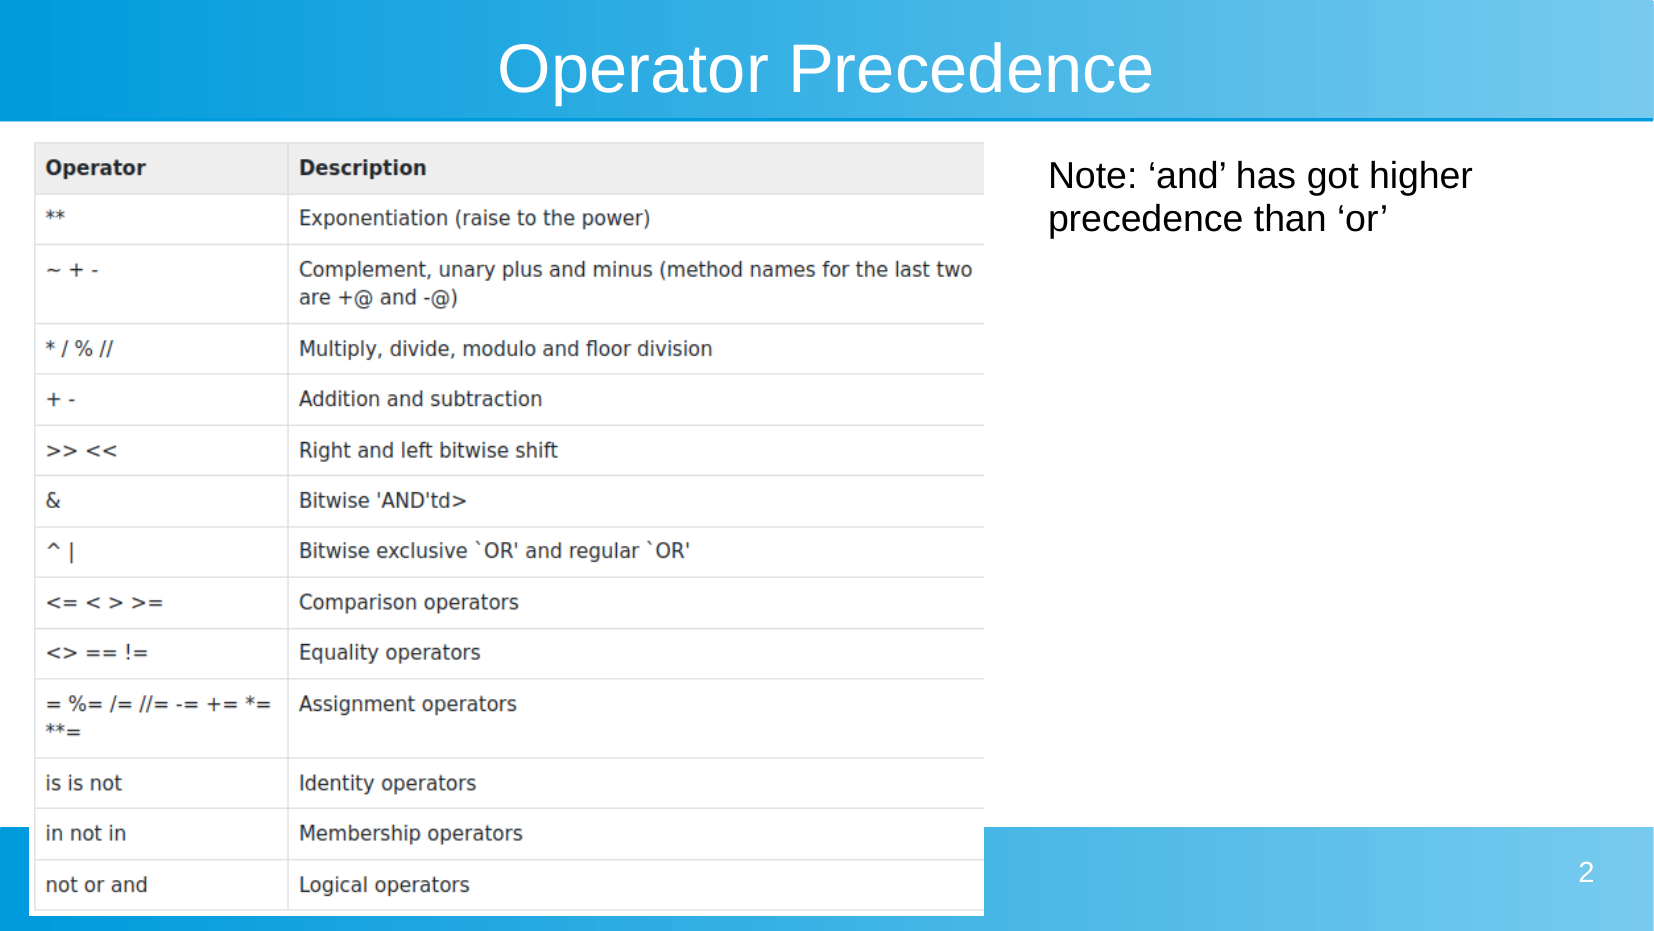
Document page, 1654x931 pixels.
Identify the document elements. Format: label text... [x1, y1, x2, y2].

title Operator Precedence [59, 29, 1595, 108]
text_box Note: ‘and’ has got higher precedence than ‘or’ [1033, 147, 1506, 247]
picture [29, 133, 984, 916]
